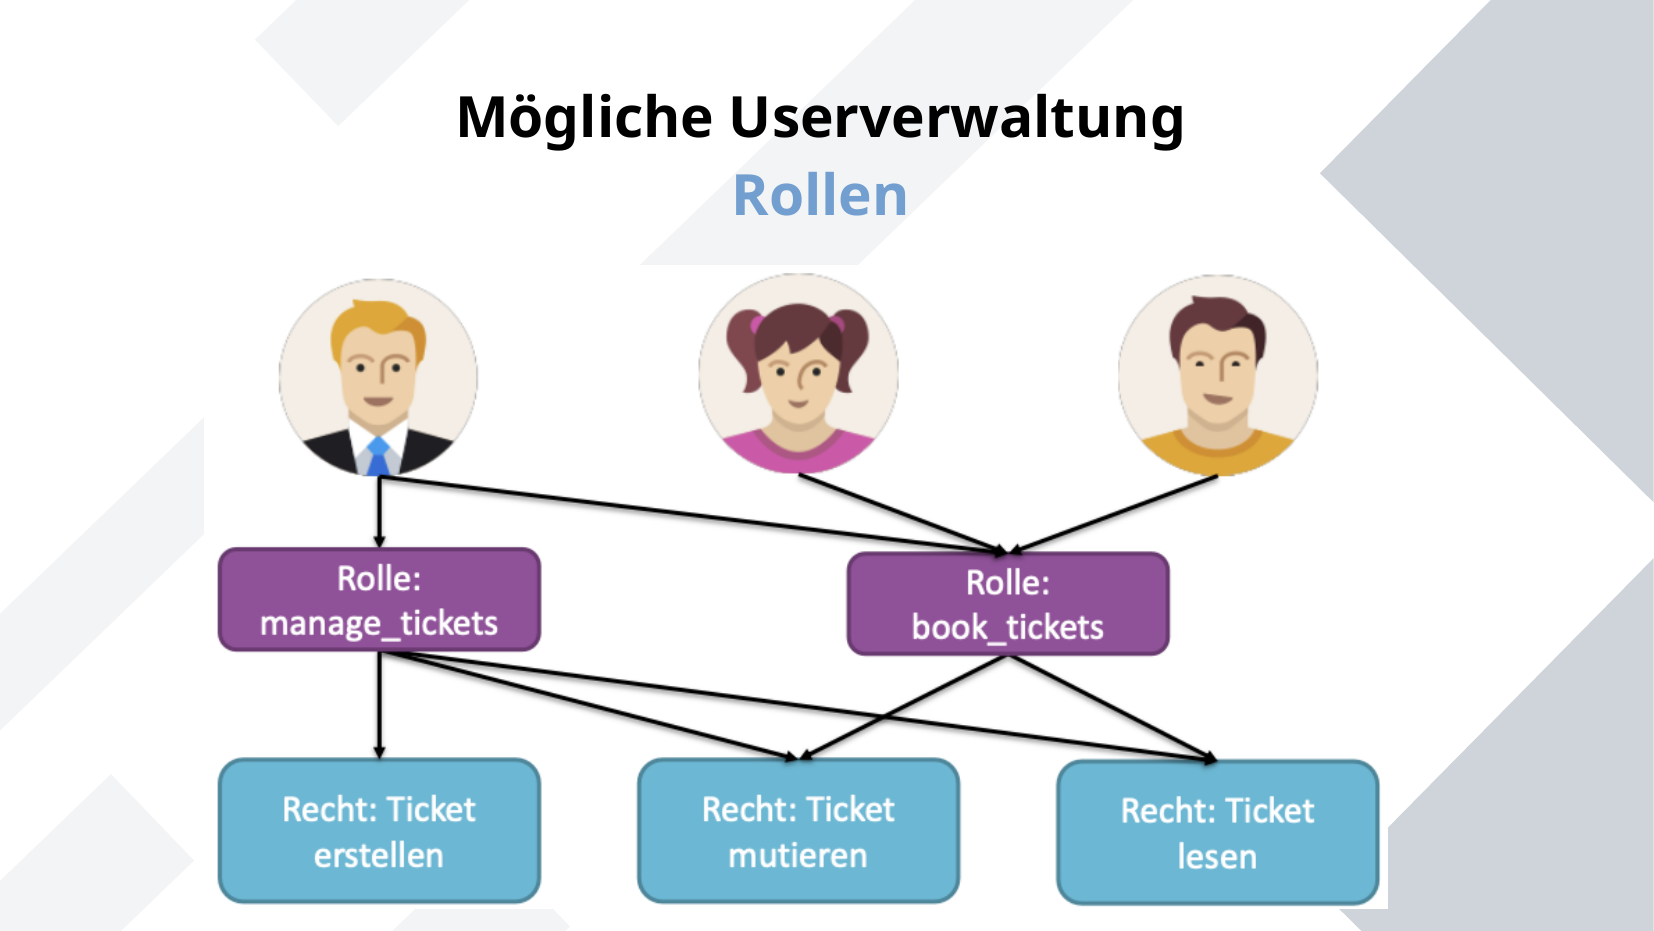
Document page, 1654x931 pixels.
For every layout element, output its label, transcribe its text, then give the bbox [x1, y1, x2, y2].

picture [204, 265, 1388, 909]
title Mögliche Userverwaltung Rollen [76, 76, 1565, 233]
